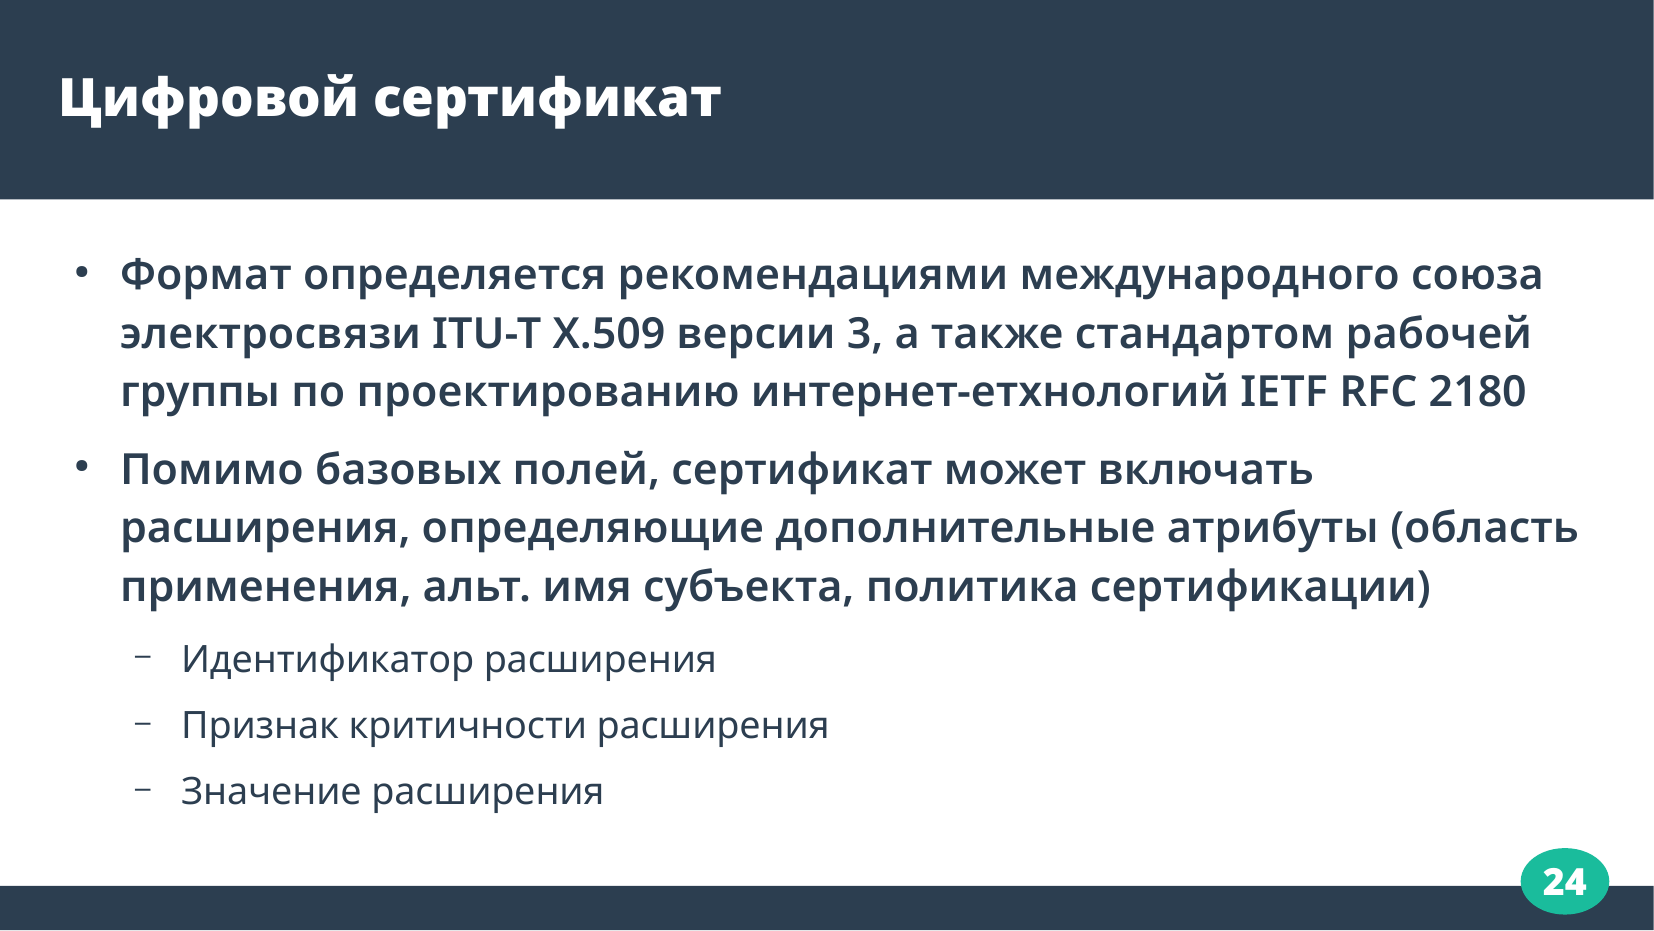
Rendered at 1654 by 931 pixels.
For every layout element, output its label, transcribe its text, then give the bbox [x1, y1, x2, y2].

list Формат определяется рекомендациями международного союза электросвязи ITU-T X.509 версии 3, а также стандартом рабочей группы по проектированию интернет-етхнологий IETF RFC 2180 Помимо базовых полей, сертификат может включать расширения, определяющие дополнительные атрибуты (область применения, альт. имя субъекта, политика сертификации) Идентификатор расширения Признак критичности расширения Значение расширения [59, 243, 1595, 864]
title Цифровой сертификат [59, 37, 1595, 155]
